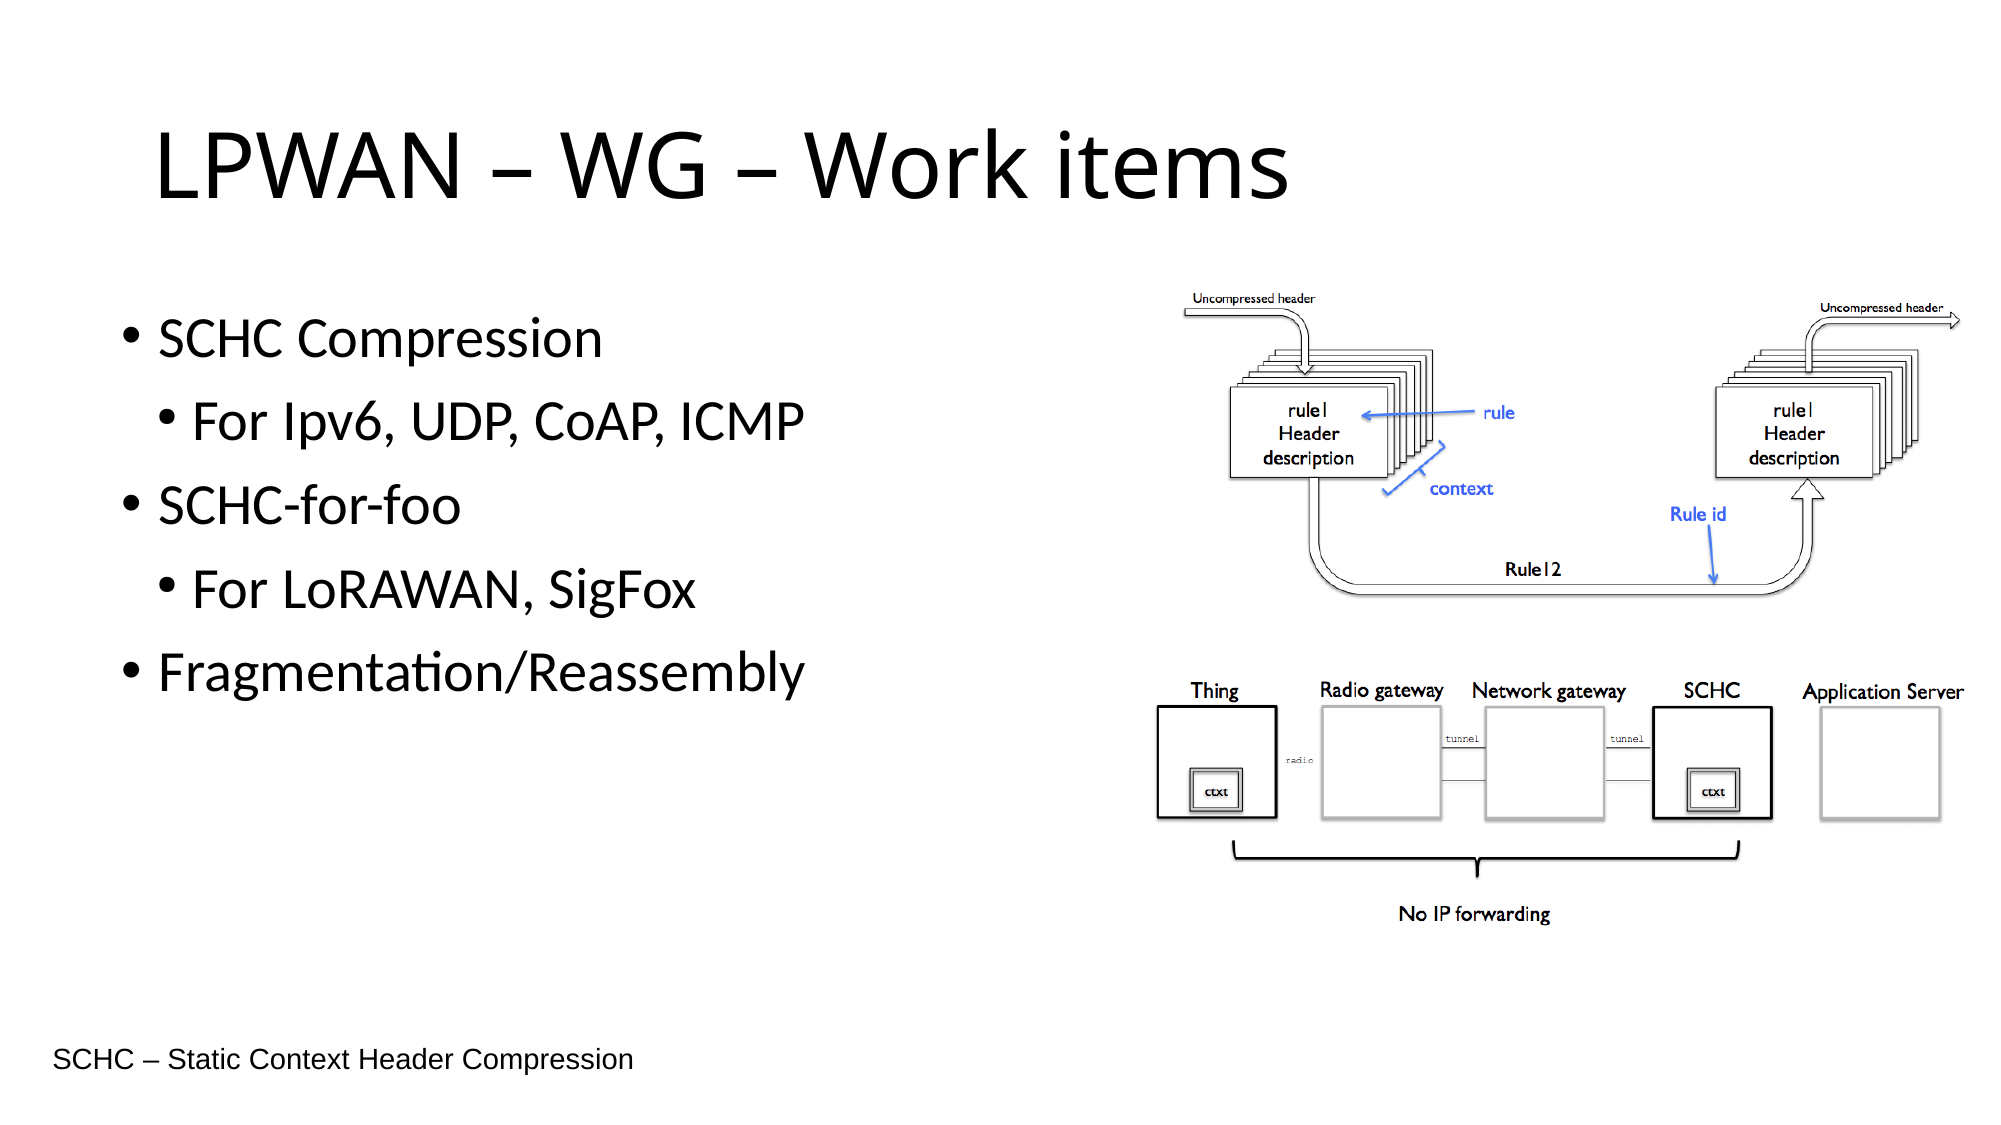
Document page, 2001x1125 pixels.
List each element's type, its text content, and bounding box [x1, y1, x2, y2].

picture [1181, 277, 1965, 605]
text_box SCHC Compression For Ipv6, UDP, CoAP, ICMP SCHC-for-foo For LoRAWAN, SigFox Fragmentation/Reassembly [106, 299, 1879, 1014]
text_box SCHC – Static Context Header Compression [37, 1035, 650, 1087]
picture [1150, 672, 1973, 934]
title LPWAN – WG – Work items [137, 59, 1863, 278]
